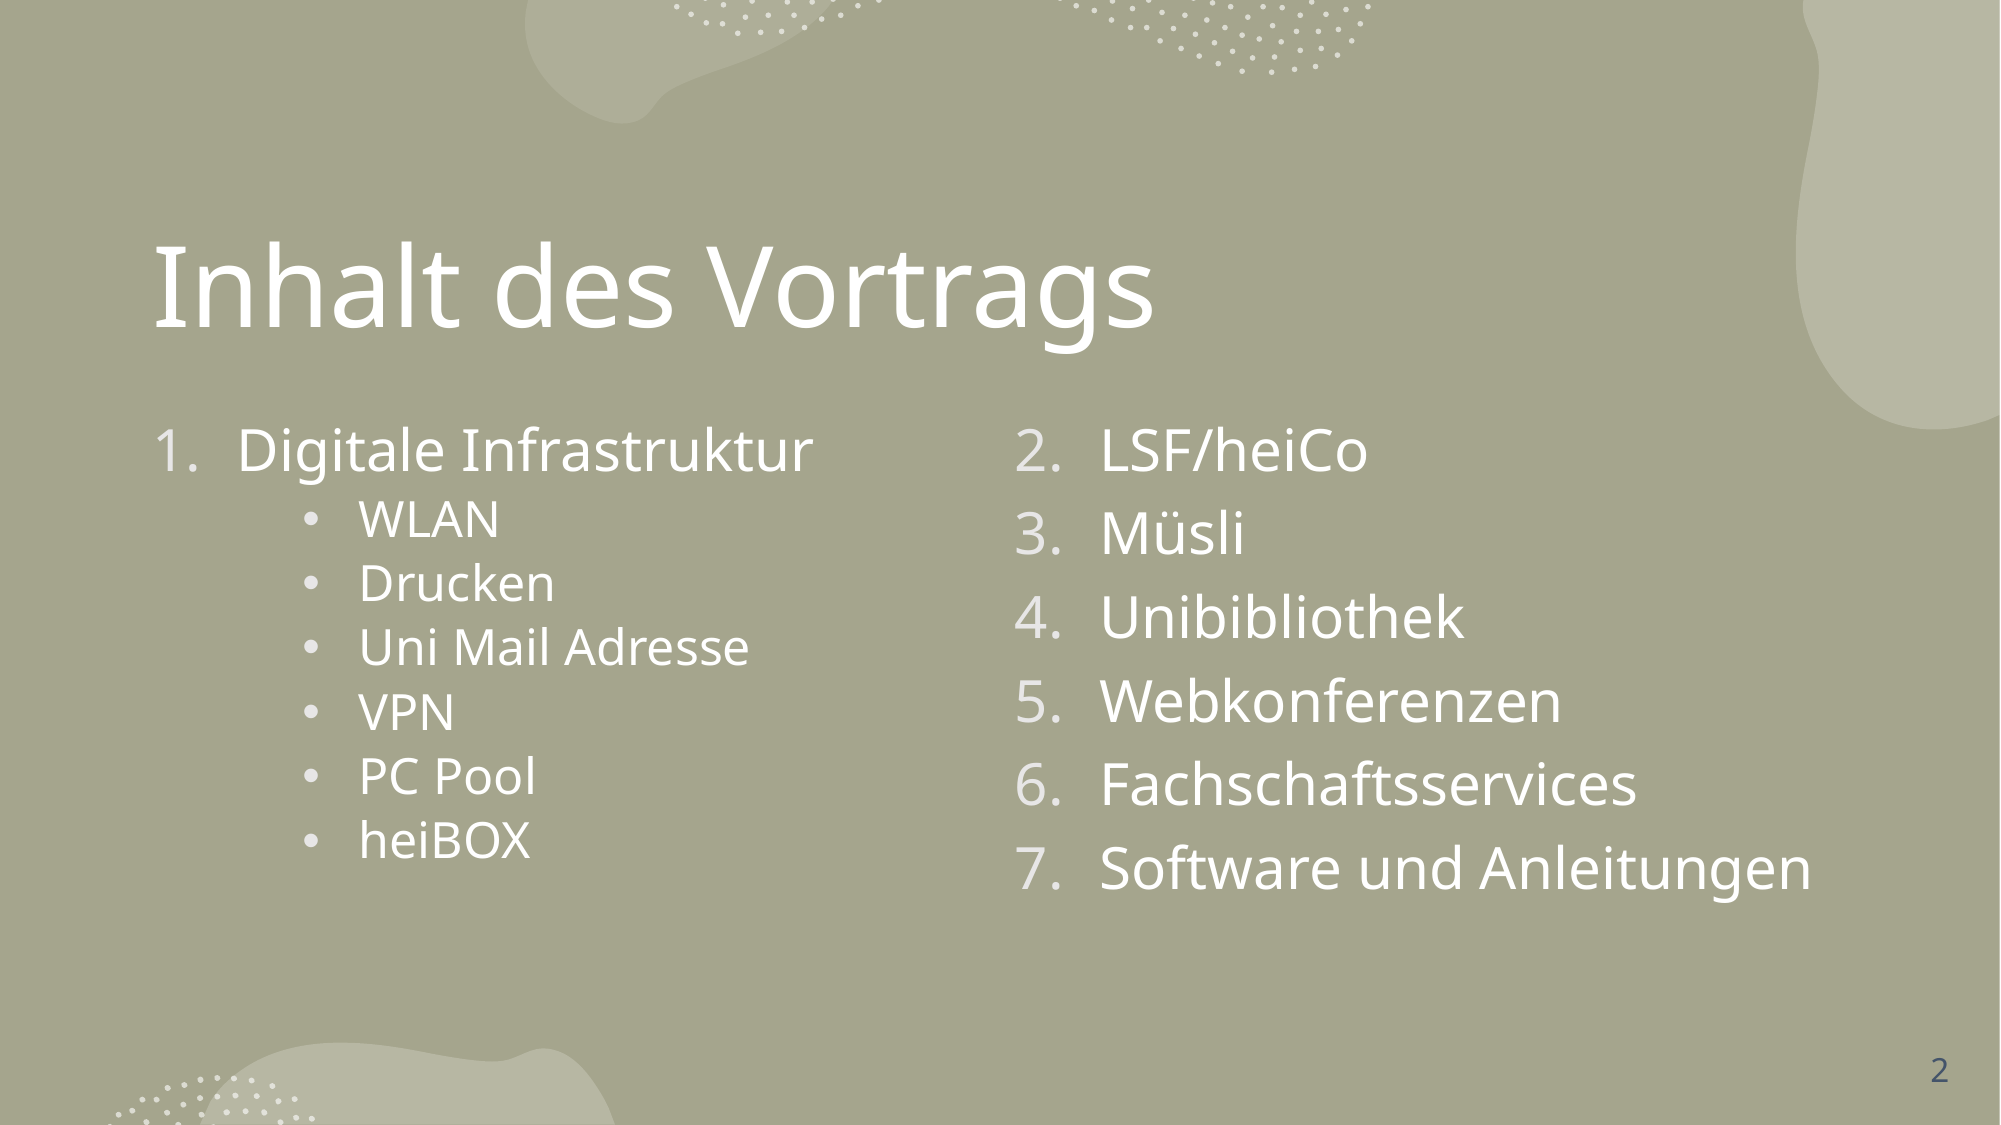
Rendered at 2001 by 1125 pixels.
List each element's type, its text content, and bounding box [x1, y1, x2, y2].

text_box [1887, 1019, 1993, 1125]
text_box LSF/heiCo Müsli Unibibliothek Webkonferenzen Fachschaftsservices Software und Anleitungen [999, 413, 1863, 1014]
title Inhalt des Vortrags [137, 182, 1863, 400]
list Digitale Infrastruktur WLAN Drucken Uni Mail Adresse VPN PC Pool heiBOX [137, 413, 999, 1014]
